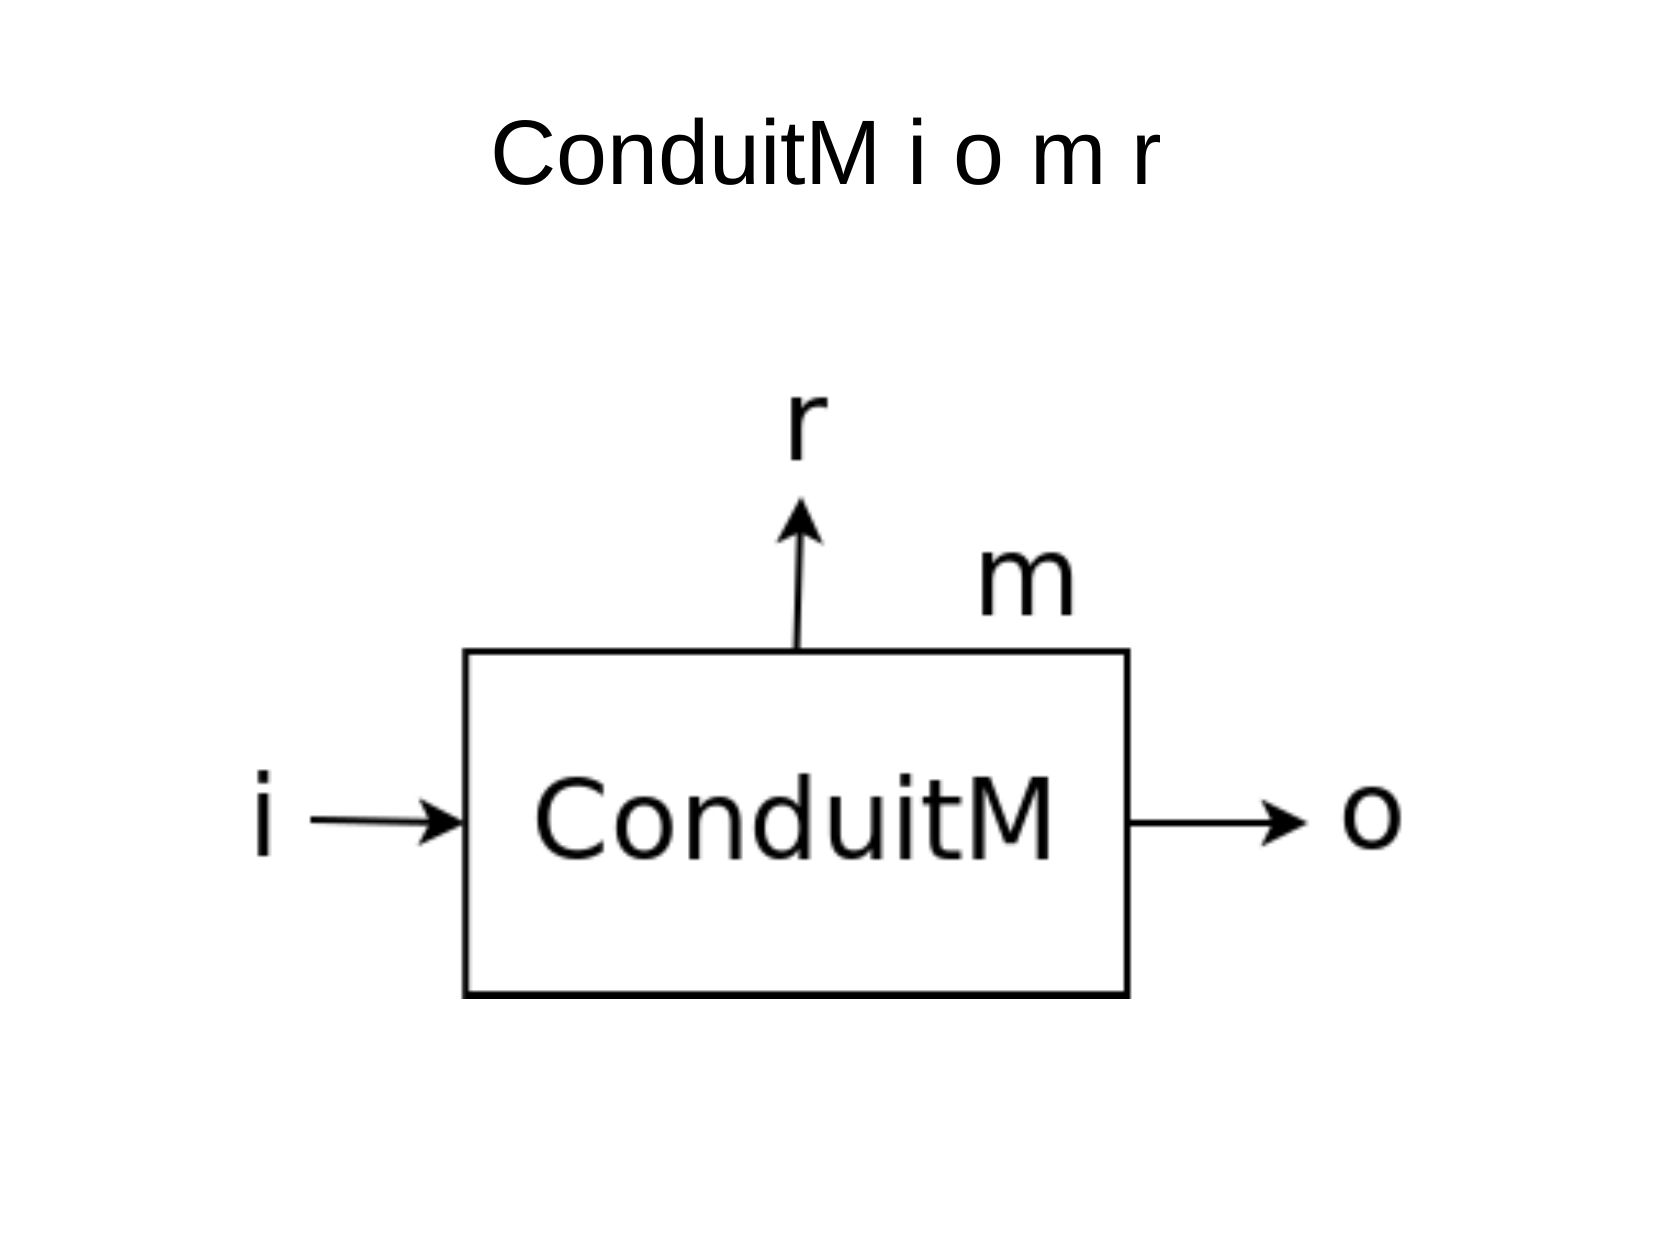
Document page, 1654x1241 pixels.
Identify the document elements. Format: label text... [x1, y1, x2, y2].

picture [249, 359, 1405, 999]
title ConduitM i o m r [82, 49, 1571, 257]
